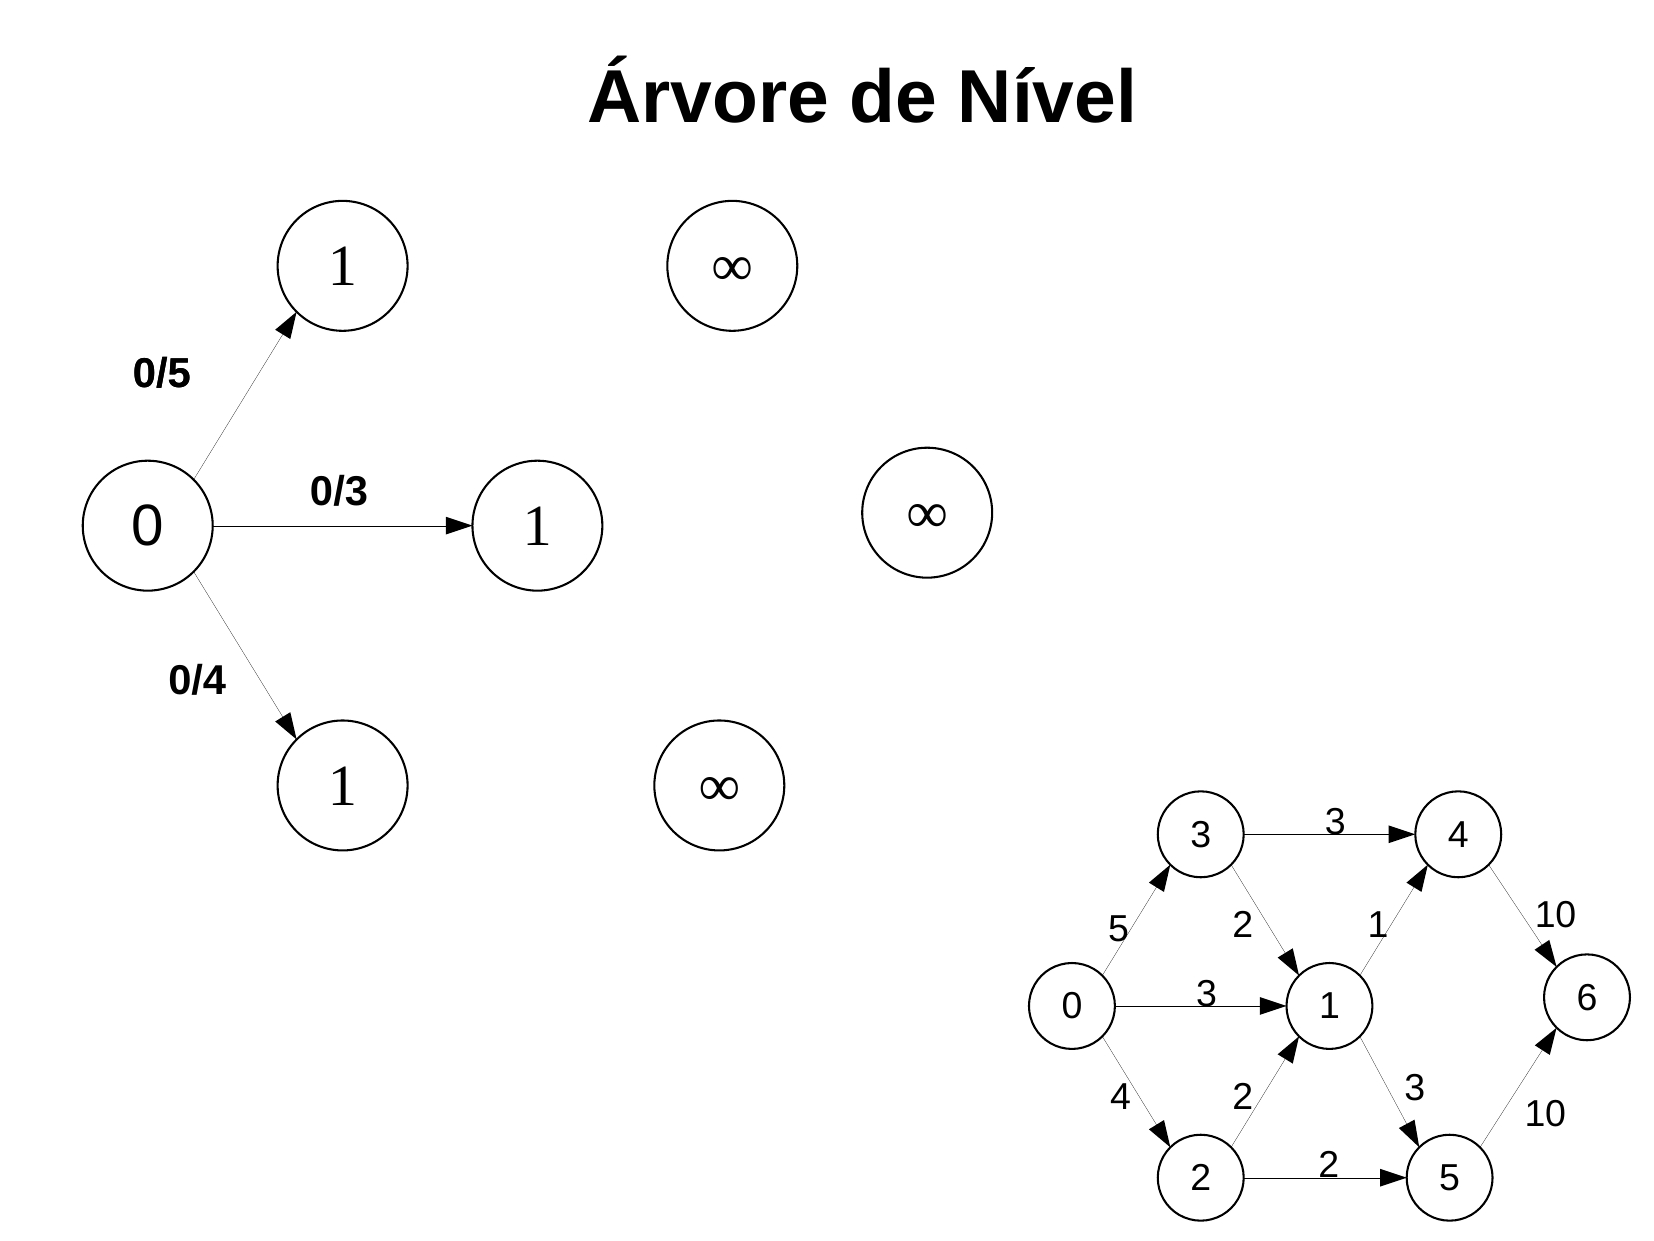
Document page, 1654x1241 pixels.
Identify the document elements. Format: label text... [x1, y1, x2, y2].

text_box ∞ [862, 447, 993, 578]
text_box 0/5 [118, 342, 225, 404]
text_box 2 [1157, 1134, 1244, 1221]
text_box 3 [1181, 964, 1218, 1022]
text_box 10 [1509, 1084, 1596, 1142]
text_box 3 [1157, 791, 1244, 878]
text_box 3 [1310, 792, 1347, 850]
text_box 2 [1303, 1136, 1341, 1194]
text_box ∞ [654, 720, 785, 851]
text_box ∞ [667, 200, 798, 331]
text_box 0 [1028, 963, 1115, 1049]
text_box 6 [1582, 996, 1592, 1008]
text_box 1 [277, 720, 408, 851]
text_box 4 [1095, 1067, 1132, 1125]
text_box 2 [1217, 1067, 1255, 1125]
text_box 1 [472, 460, 603, 591]
text_box 6 [1544, 955, 1630, 1041]
text_box 3 [1389, 1059, 1427, 1116]
text_box 4 [1415, 791, 1502, 878]
text_box 1 [1286, 963, 1373, 1049]
text_box Árvore de Nível [572, 47, 1153, 147]
text_box 2 [1217, 895, 1255, 953]
text_box 5 [1406, 1134, 1493, 1221]
text_box 1 [277, 200, 408, 331]
text_box 0/3 [295, 460, 402, 522]
text_box 5 [1093, 900, 1131, 958]
text_box 10 [1520, 885, 1595, 985]
text_box 1 [1352, 895, 1390, 953]
text_box 0 [82, 460, 213, 591]
text_box 0/4 [153, 649, 260, 711]
